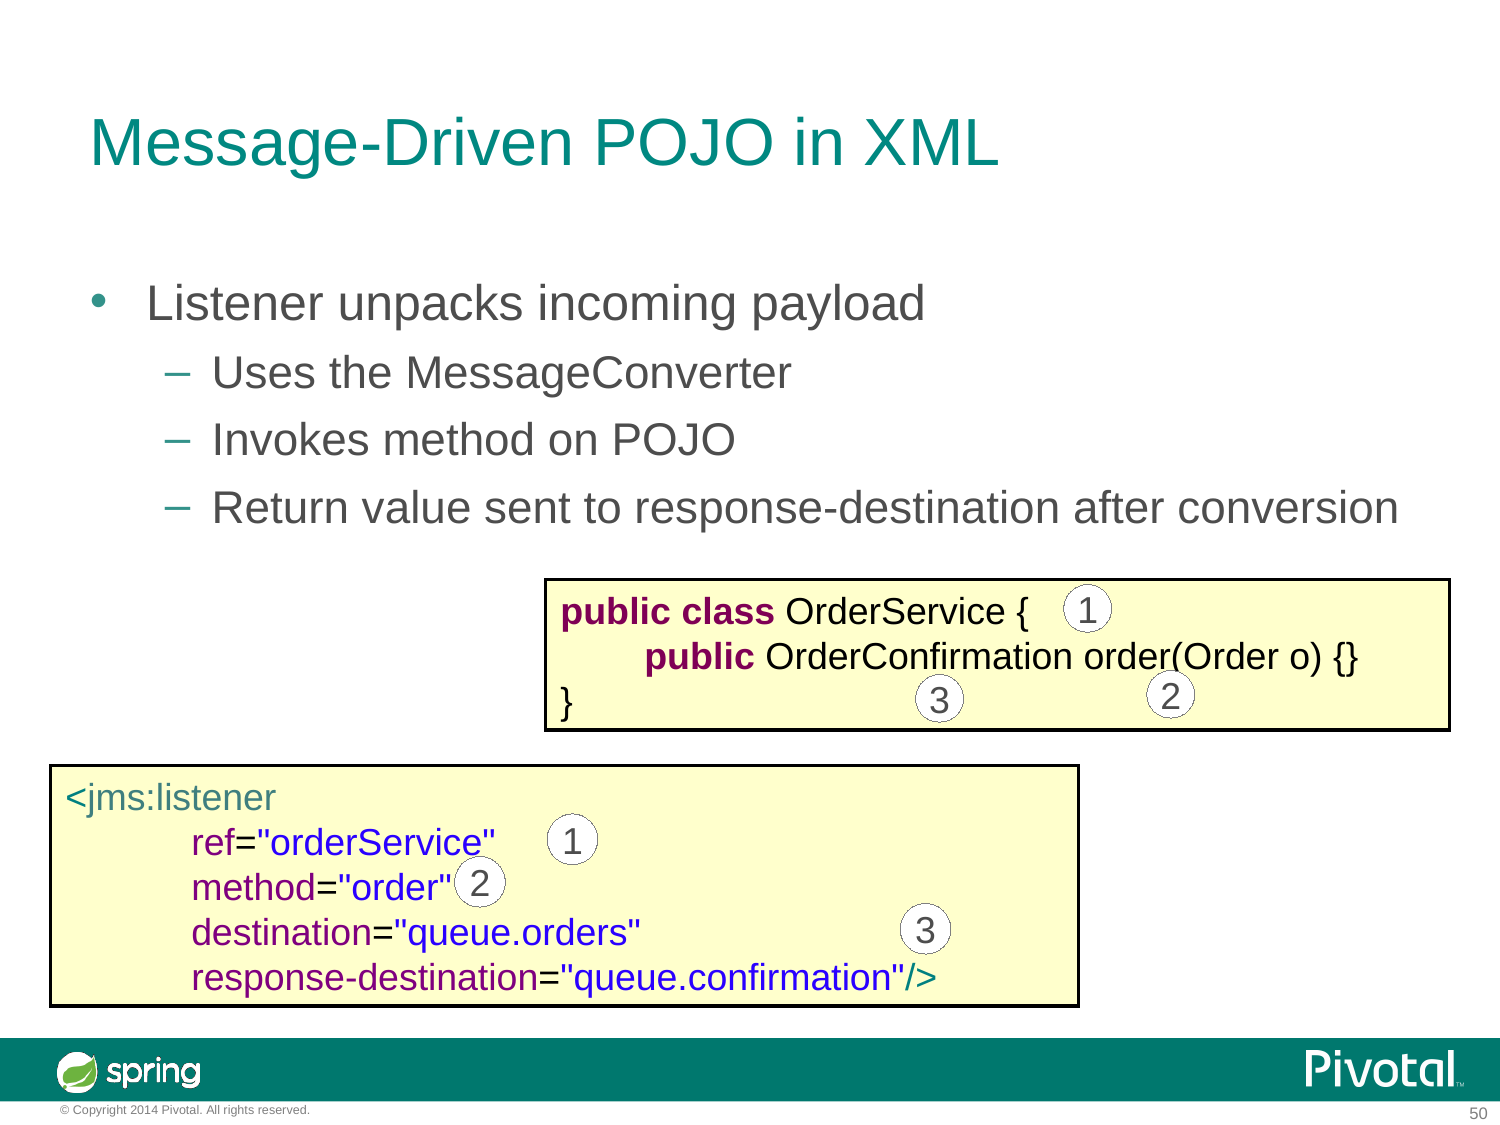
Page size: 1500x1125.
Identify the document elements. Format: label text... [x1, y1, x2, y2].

text_box 2 [454, 856, 506, 908]
text_box 2 [1146, 670, 1195, 719]
text_box 3 [915, 674, 964, 723]
text_box 3 [900, 903, 951, 955]
picture [32, 1041, 210, 1103]
text_box public class OrderService { public OrderConfirmation order(Order o) {} } [545, 579, 1450, 731]
text_box <jms:listener ref="orderService" method="order" destination="queue.orders" response-destination="queue.confirmation"/> [50, 765, 1079, 1006]
list Listener unpacks incoming payload Uses the MessageConverter Invokes method on POJO Return value sent to response-destination after conversion [75, 262, 1426, 1005]
text_box 1 [547, 813, 598, 865]
picture [1306, 1050, 1464, 1087]
title Message-Driven POJO in XML [75, 45, 1426, 233]
text_box 1 [1063, 584, 1112, 633]
